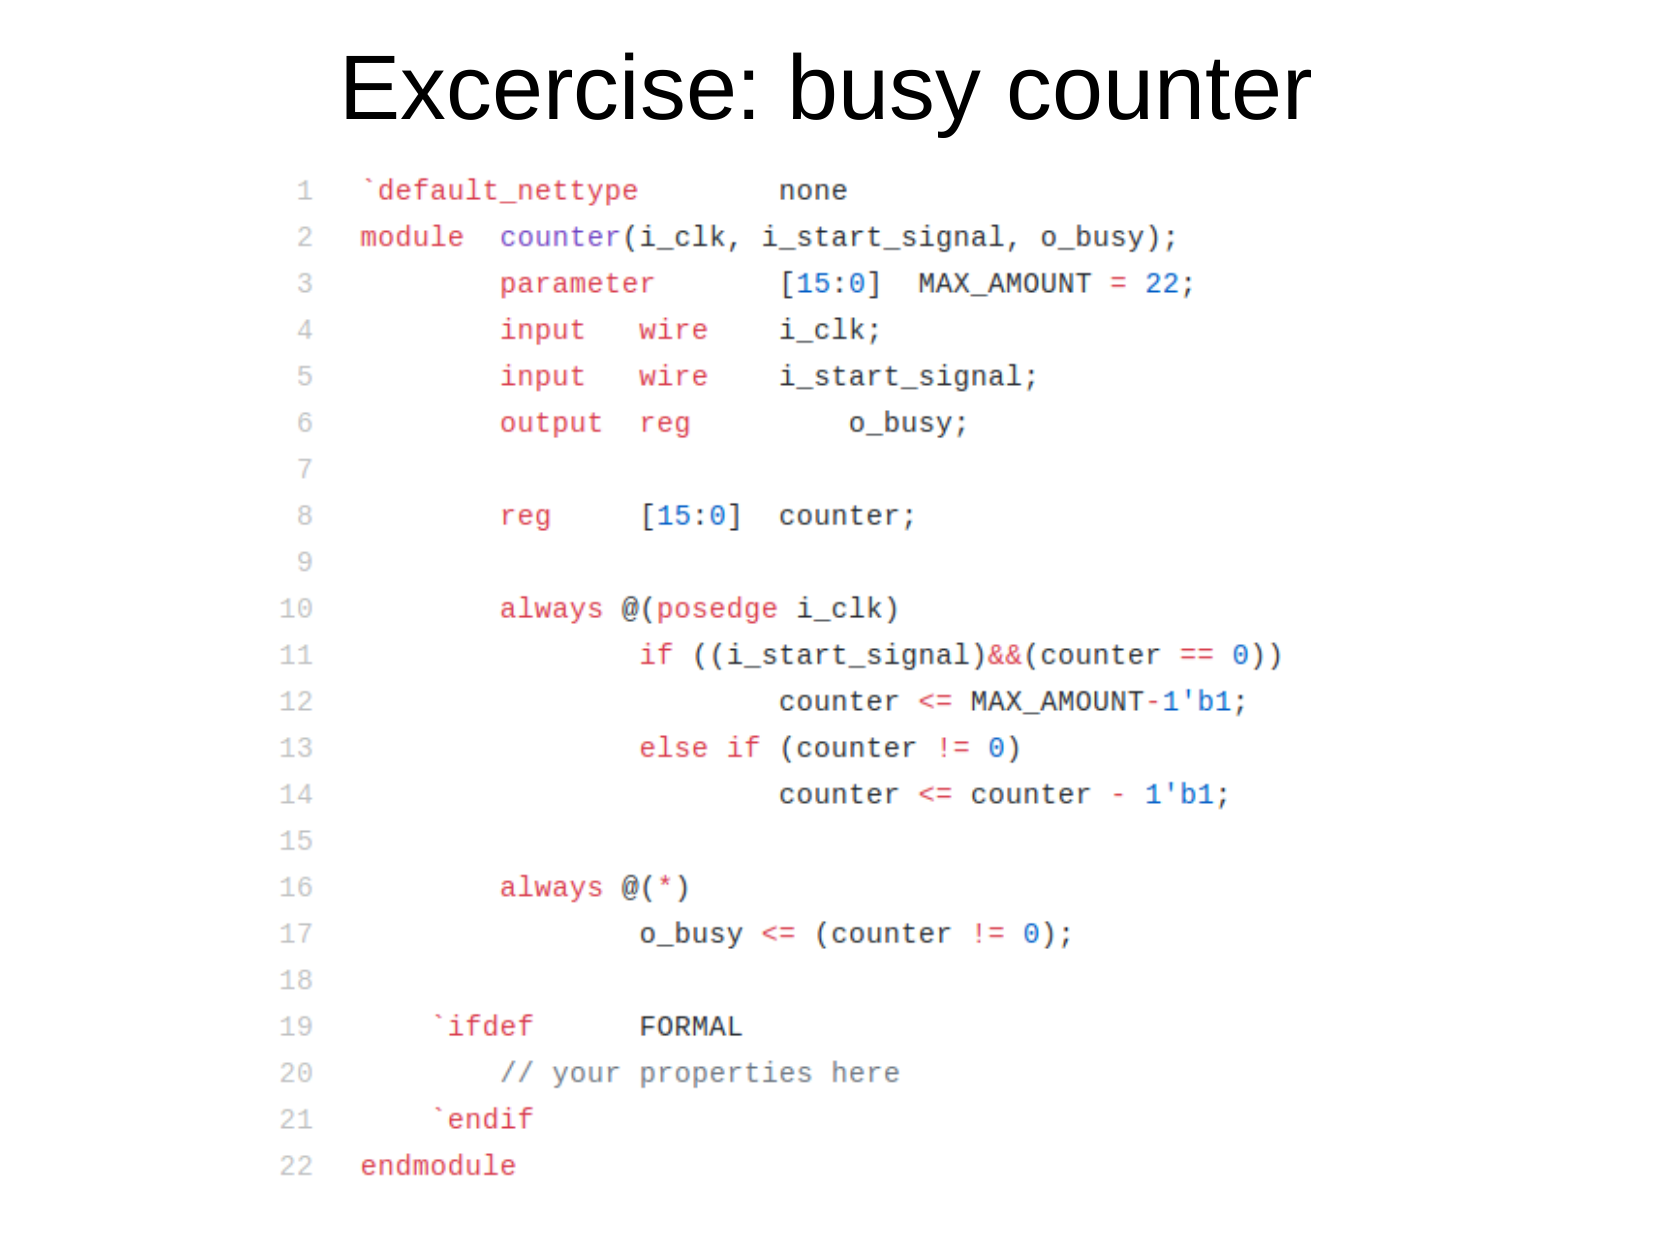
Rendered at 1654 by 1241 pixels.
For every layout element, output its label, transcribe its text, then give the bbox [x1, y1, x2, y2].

title Excercise: busy counter [82, 0, 1571, 192]
picture [233, 171, 1405, 1188]
